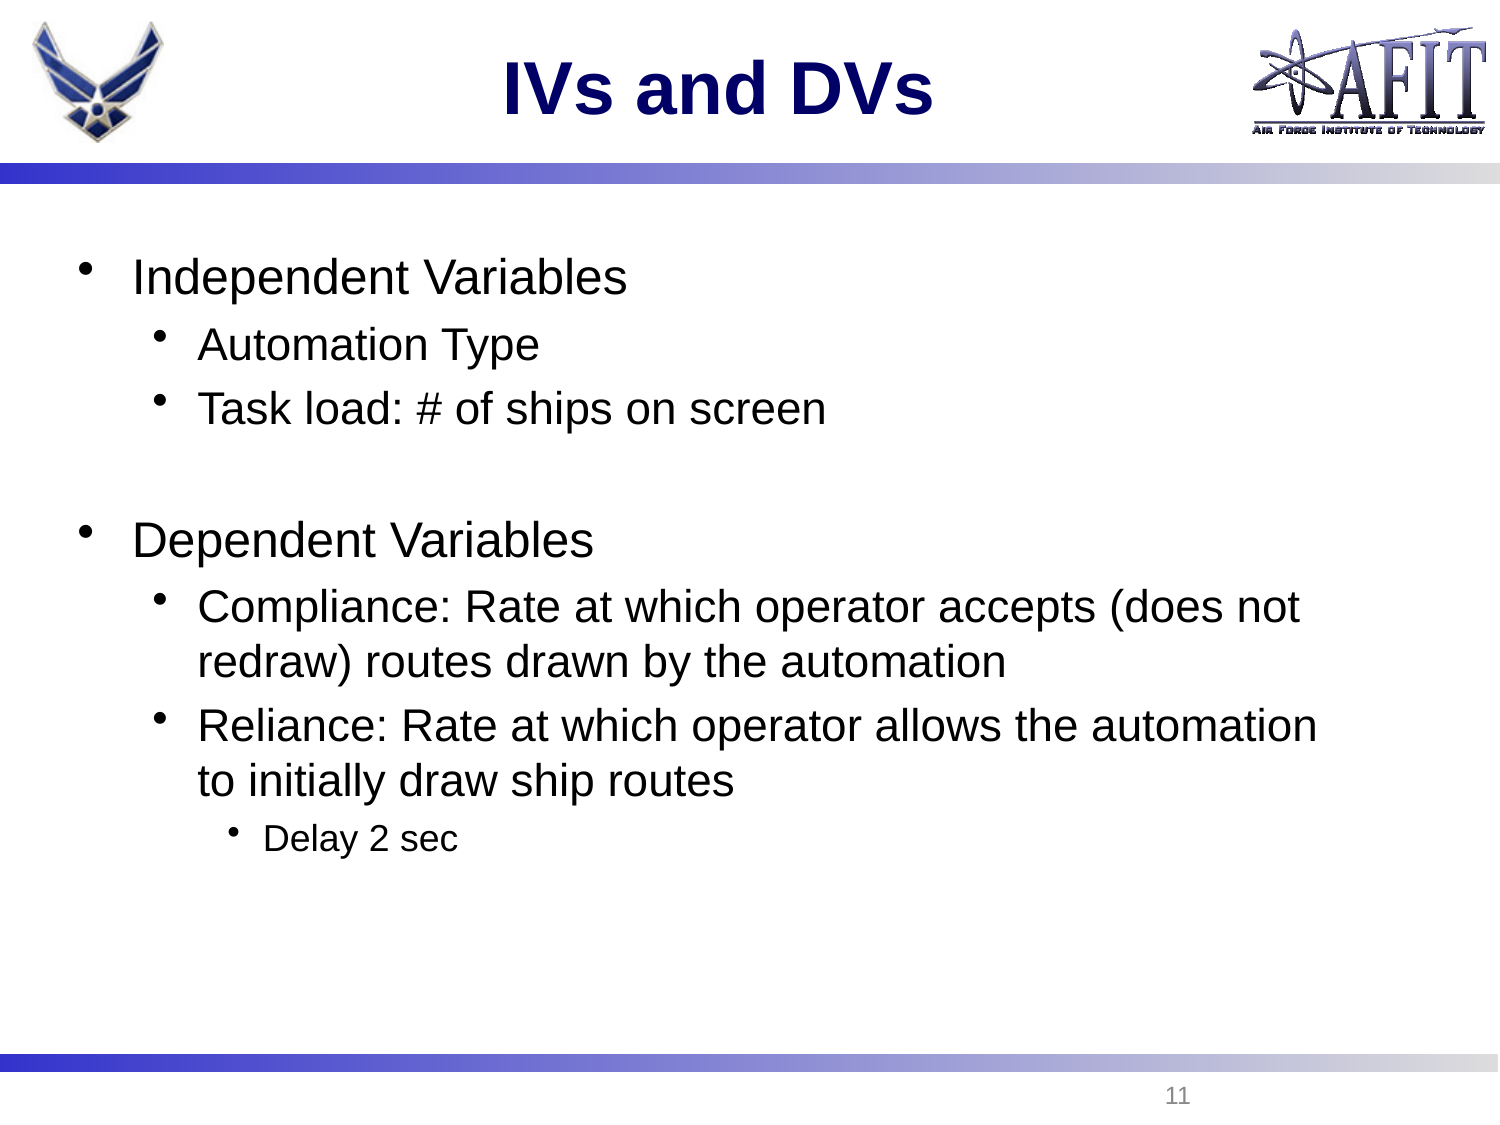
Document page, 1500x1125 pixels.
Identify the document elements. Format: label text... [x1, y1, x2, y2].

picture [1275, 24, 1488, 139]
picture [32, 21, 163, 143]
list Independent Variables Automation Type Task load: # of ships on screen Dependent Variables Compliance: Rate at which operator accepts (does not redraw) routes drawn by the automation Reliance: Rate at which operator allows the automation to initially draw ship routes Delay 2 sec [62, 237, 1364, 913]
title IVs and DVs [163, 0, 1275, 169]
slide_number <number> [1149, 1065, 1500, 1125]
